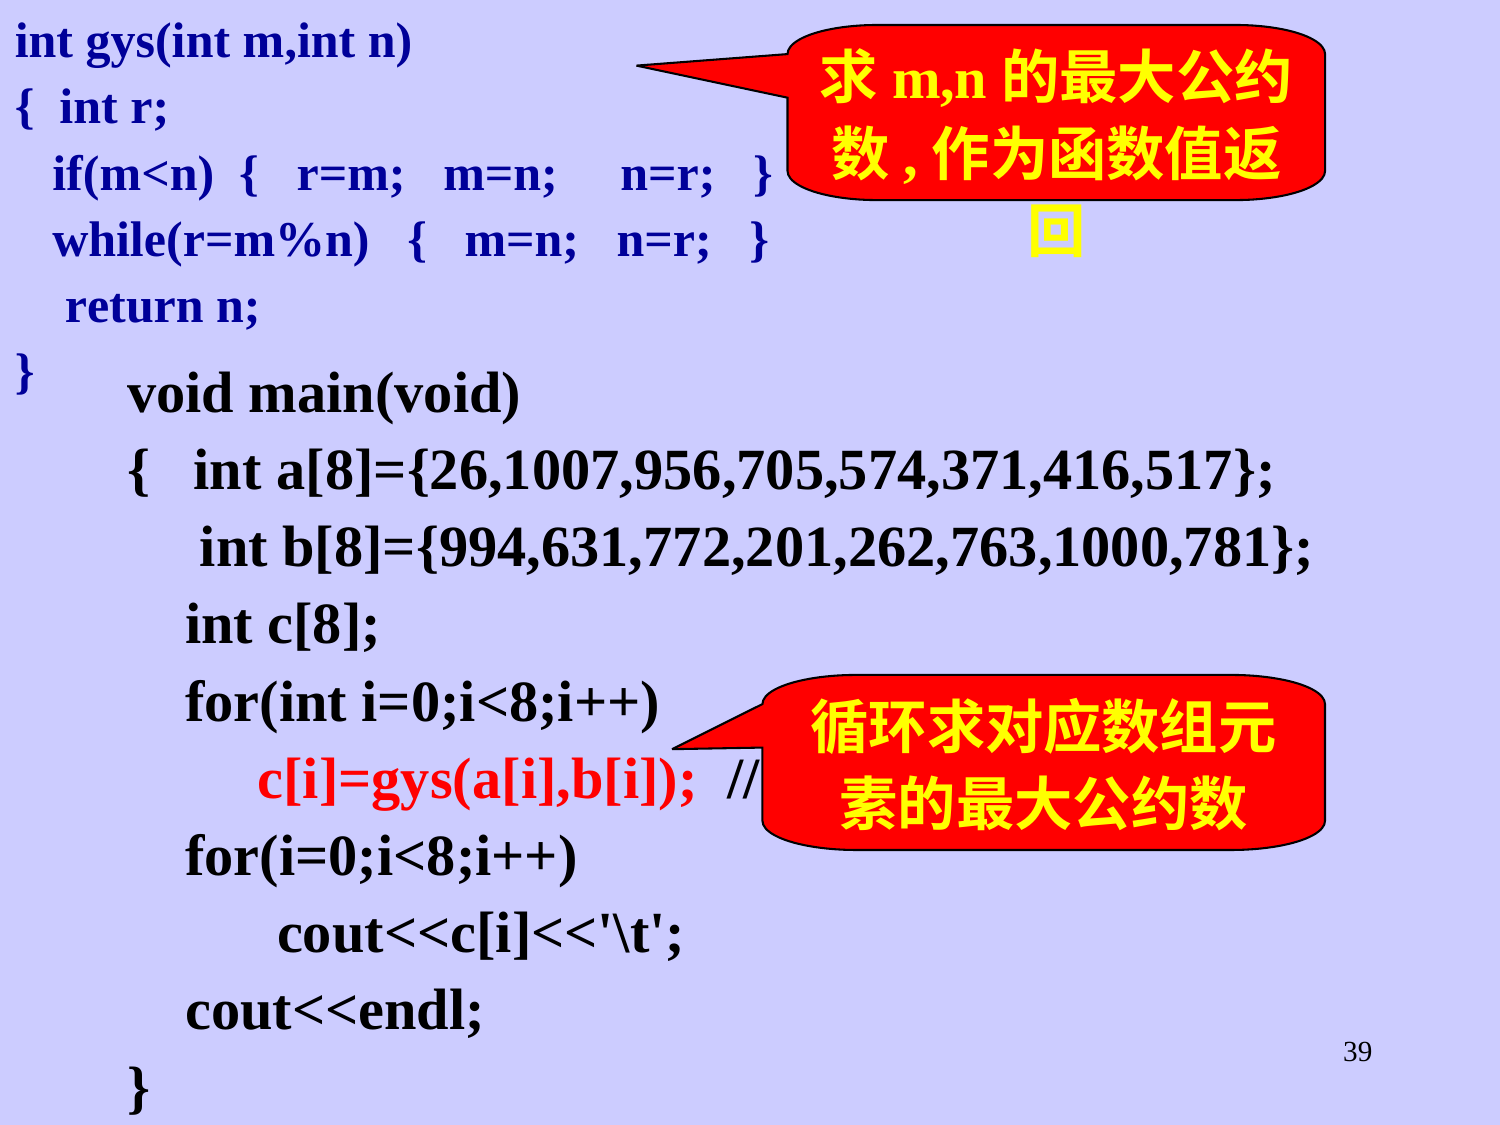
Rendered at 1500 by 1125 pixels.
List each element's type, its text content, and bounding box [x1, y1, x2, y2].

text_box 求m,n的最大公约数,作为函数值返回 [636, 24, 1326, 201]
text_box 循环求对应数组元素的最大公约数 [672, 674, 1326, 850]
text_box void main(void) { int a[8]={26,1007,956,705,574,371,416,517}; int b[8]={994,631,772,201,262,763,1000,781}; int c[8]; for(int i=0;i<8;i++) c[i]=gys(a[i],b[i]); //对应元素的公约数 for(i=0;i<8;i++) cout<<c[i]<<'\t'; cout<<endl; } [112, 346, 1463, 1125]
text_box int gys(int m,int n) { int r; if(m<n) { r=m; m=n; n=r; } while(r=m%n) { m=n; n=r; } return n; } [0, 0, 1126, 407]
